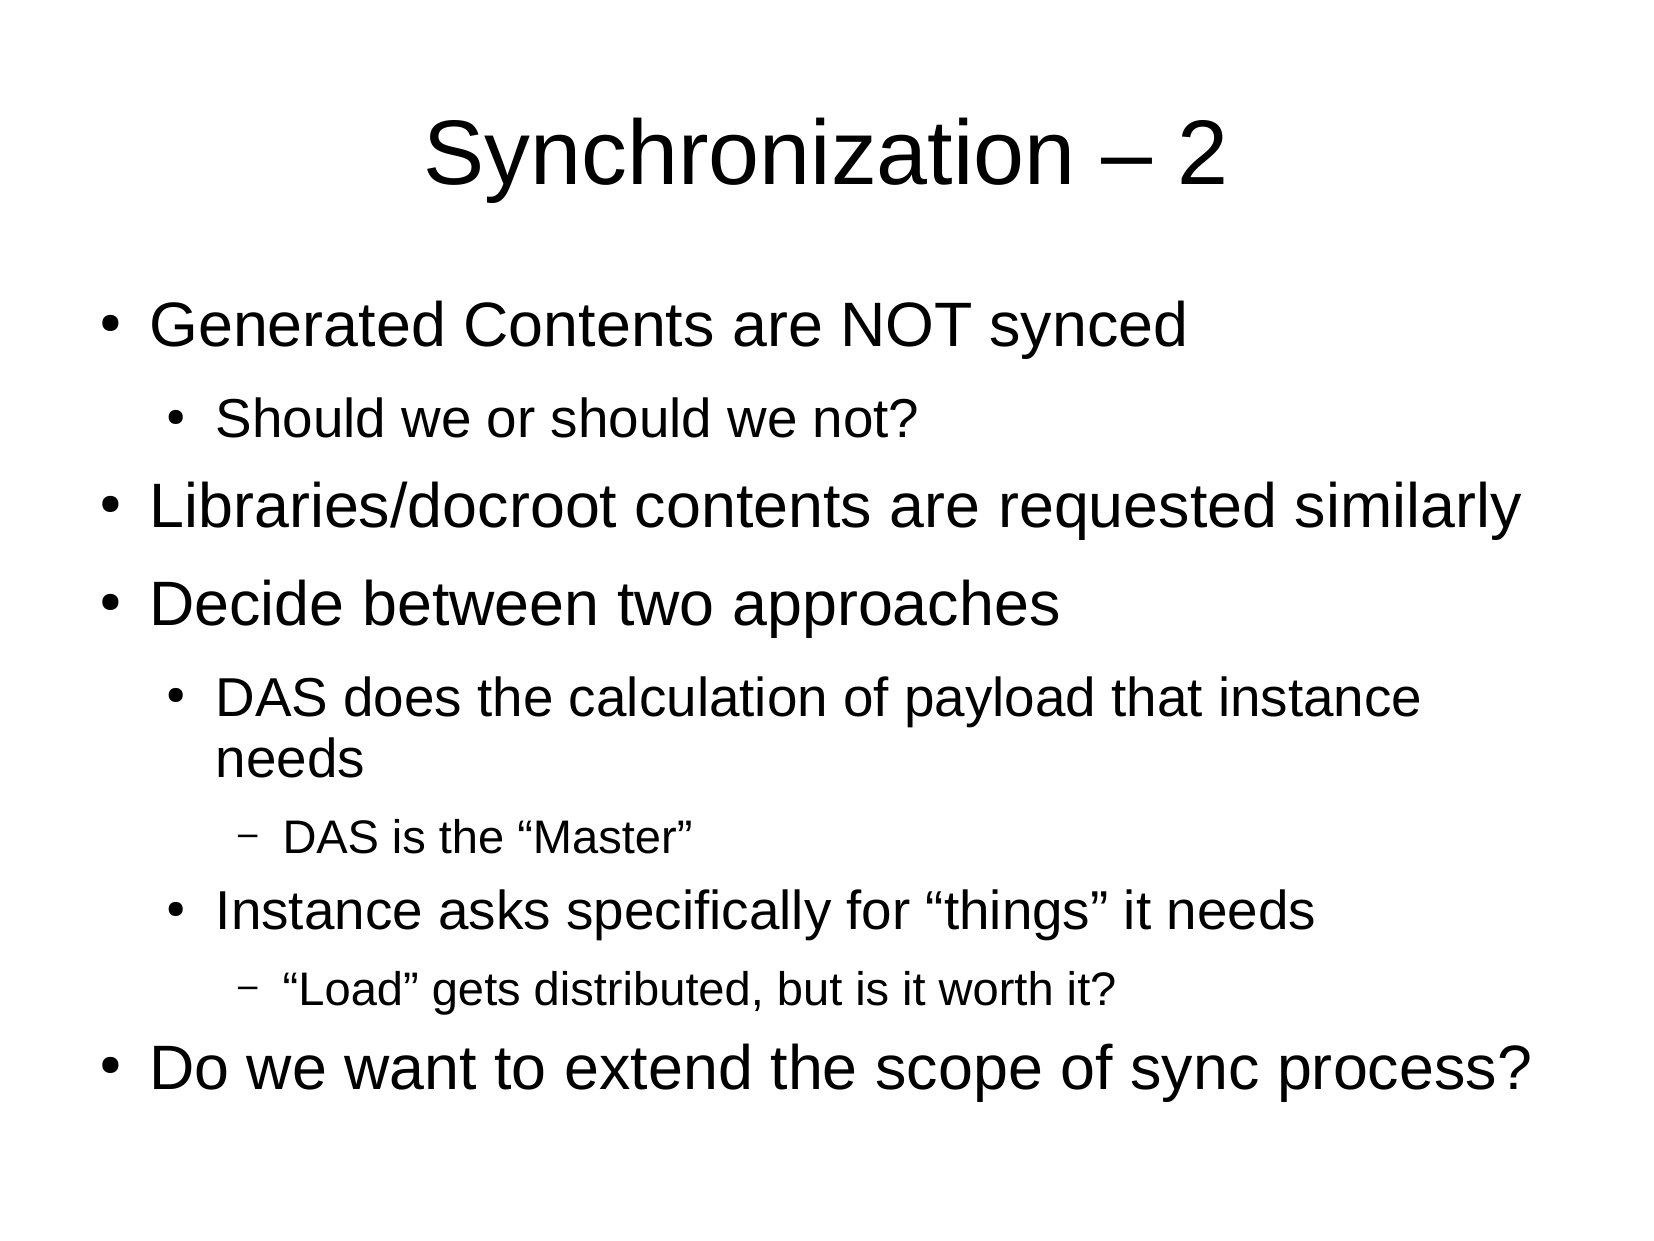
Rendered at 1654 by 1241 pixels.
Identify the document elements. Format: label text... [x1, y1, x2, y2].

title Synchronization – 2 [82, 56, 1571, 250]
list Generated Contents are NOT synced Should we or should we not? Libraries/docroot contents are requested similarly Decide between two approaches DAS does the calculation of payload that instance needs DAS is the “Master” Instance asks specifically for “things” it needs “Load” gets distributed, but is it worth it? Do we want to extend the scope of sync process? [82, 290, 1571, 1109]
